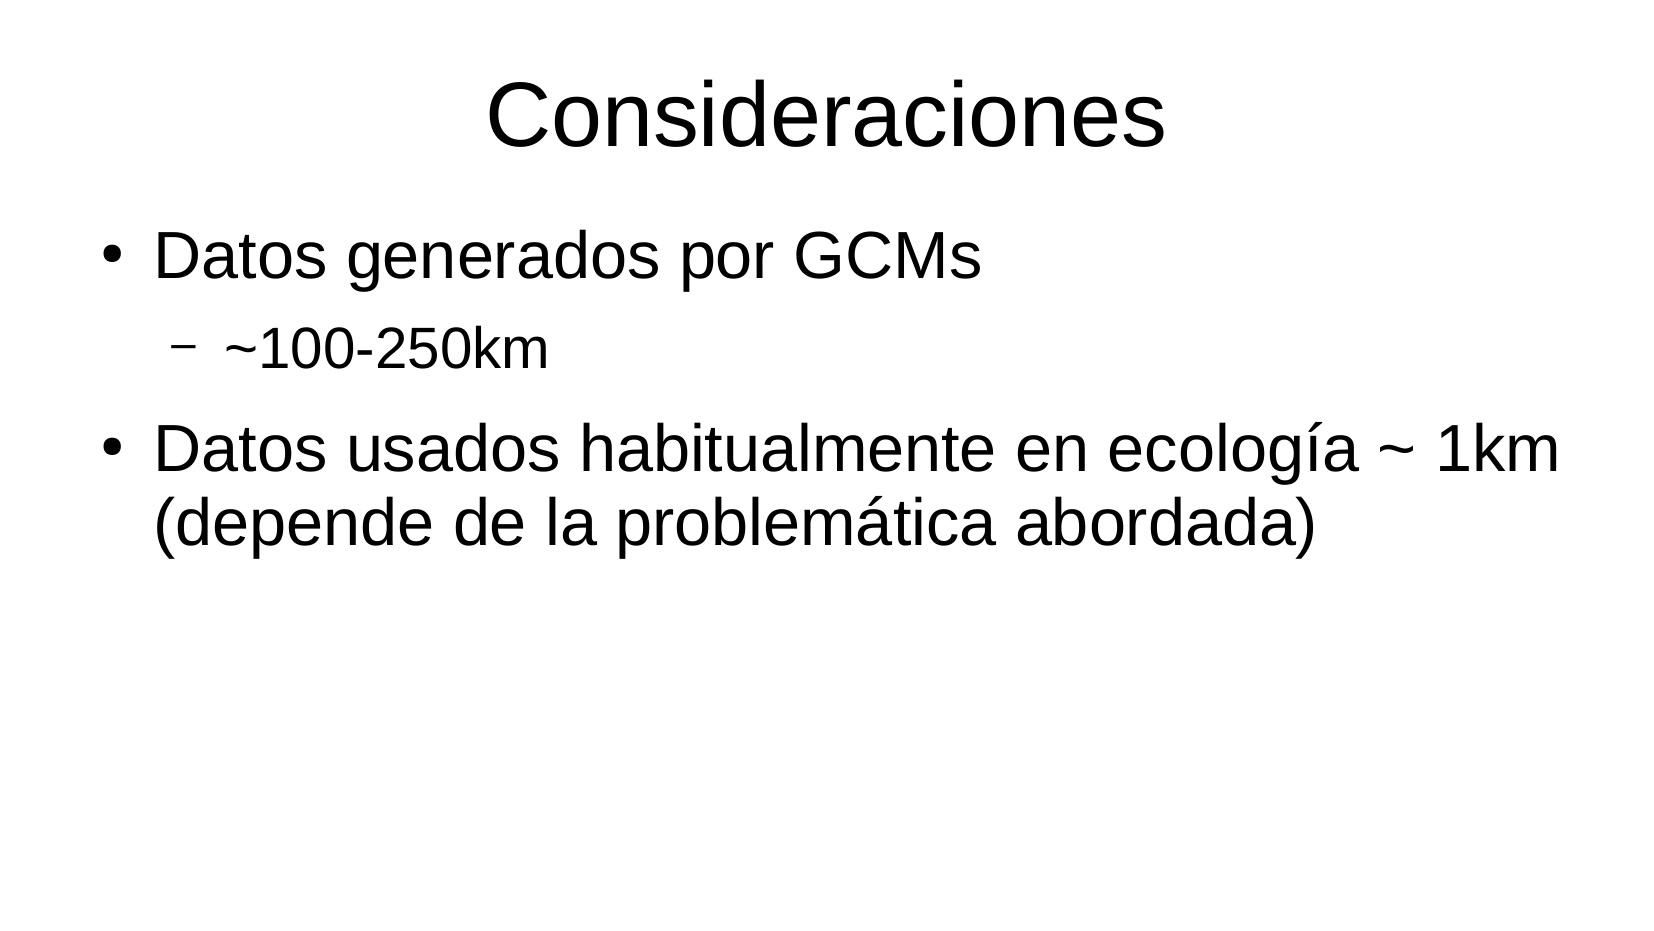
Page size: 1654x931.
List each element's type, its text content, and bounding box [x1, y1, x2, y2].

list Datos generados por GCMs ~100-250km Datos usados habitualmente en ecología ~ 1km (depende de la problemática abordada) [82, 217, 1571, 758]
title Consideraciones [82, 37, 1571, 193]
